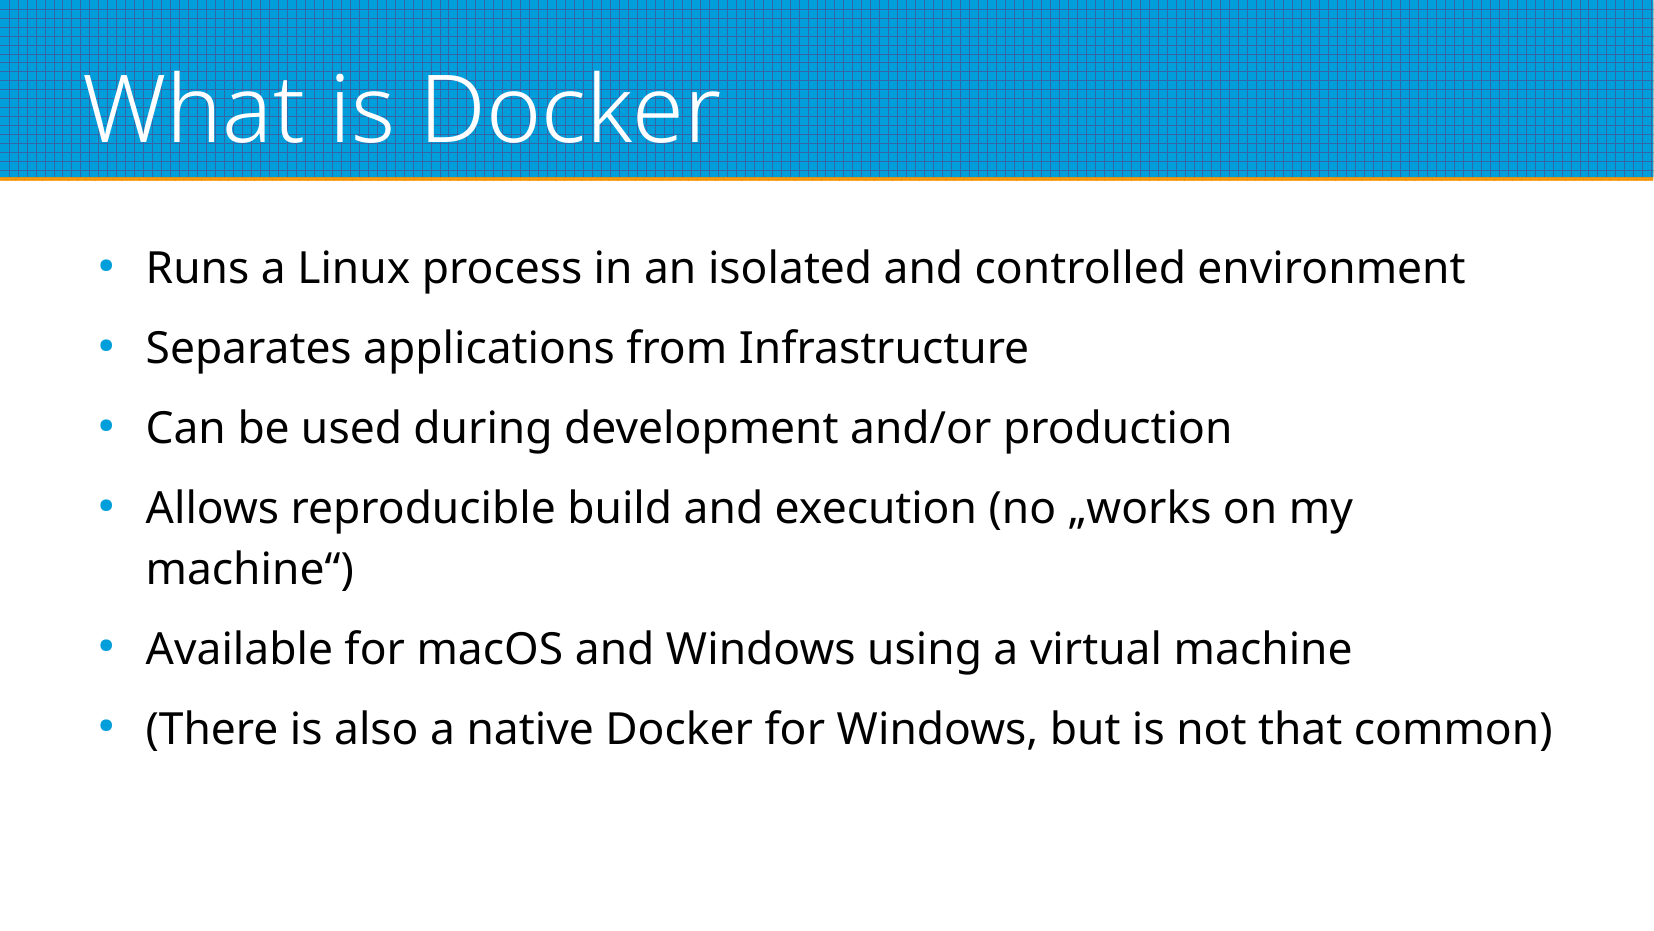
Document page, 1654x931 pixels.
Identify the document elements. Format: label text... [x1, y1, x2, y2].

title What is Docker [82, 14, 1571, 171]
list Runs a Linux process in an isolated and controlled environment Separates applications from Infrastructure Can be used during development and/or production Allows reproducible build and execution (no „works on my machine“) Available for macOS and Windows using a virtual machine (There is also a native Docker for Windows, but is not that common) [82, 236, 1563, 811]
